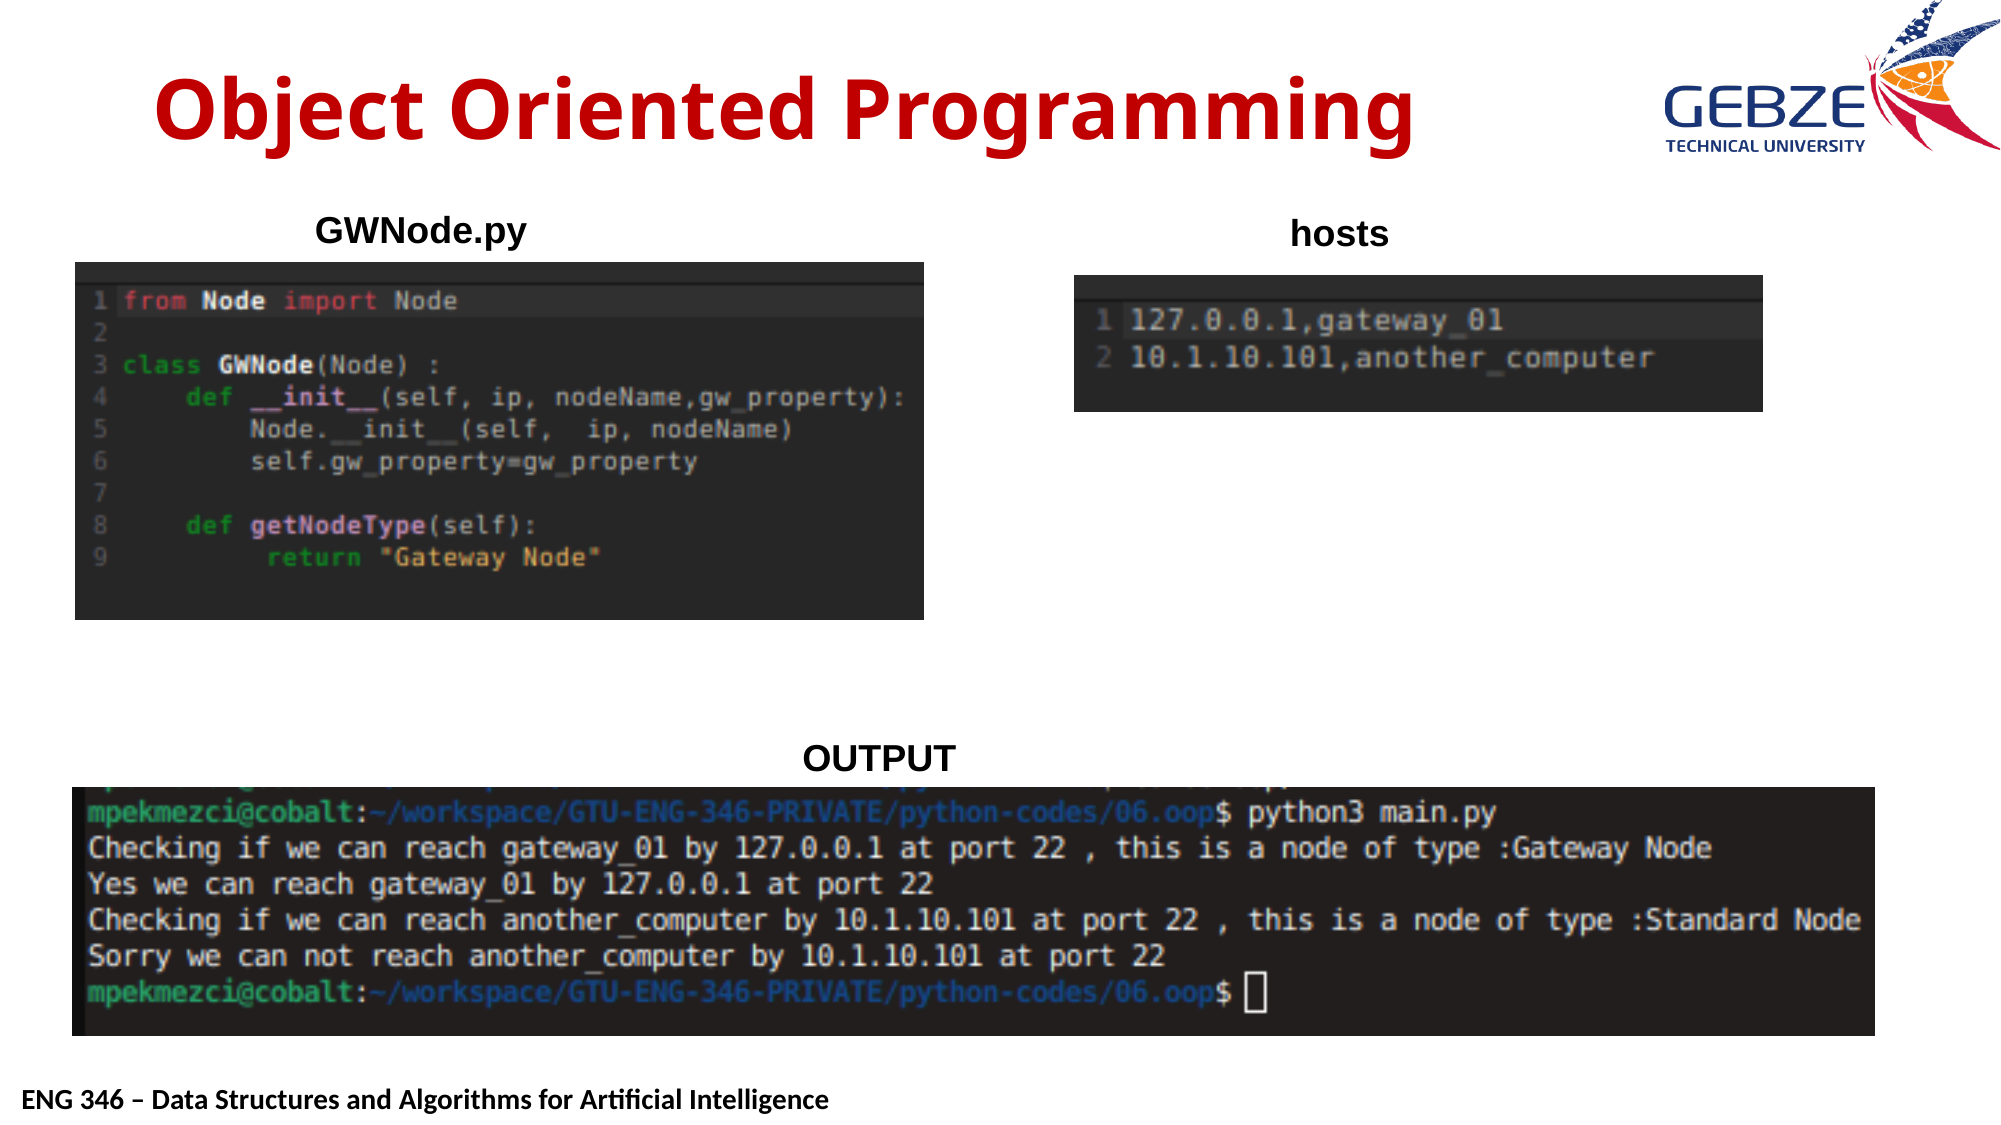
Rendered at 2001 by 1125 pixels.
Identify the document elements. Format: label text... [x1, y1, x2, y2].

picture [1074, 275, 1763, 413]
title Object Oriented Programming [137, 59, 1650, 165]
picture [72, 787, 1875, 1036]
text_box GWNode.py [299, 198, 637, 262]
picture [75, 262, 924, 620]
text_box hosts [1274, 201, 1612, 300]
text_box OUTPUT [787, 726, 1125, 787]
picture [1665, 0, 2001, 152]
